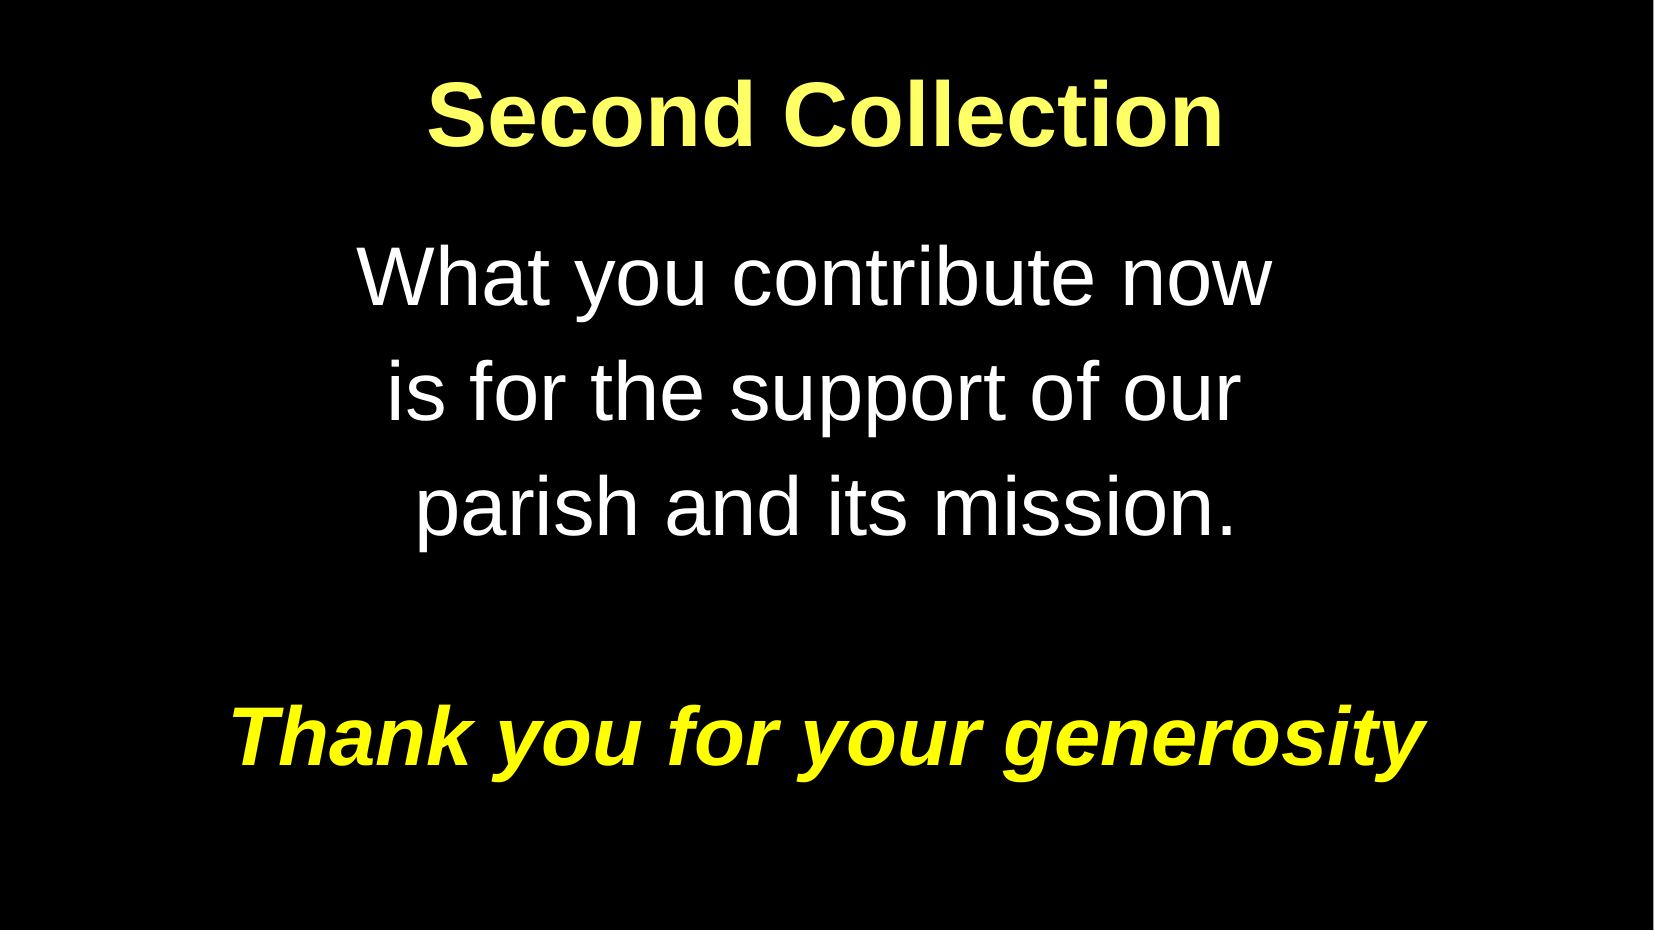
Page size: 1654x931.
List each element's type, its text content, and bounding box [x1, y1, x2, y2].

title Second Collection [82, 37, 1571, 193]
list What you contribute now is for the support of our parish and its mission. Thank you for your generosity [0, 230, 1654, 931]
